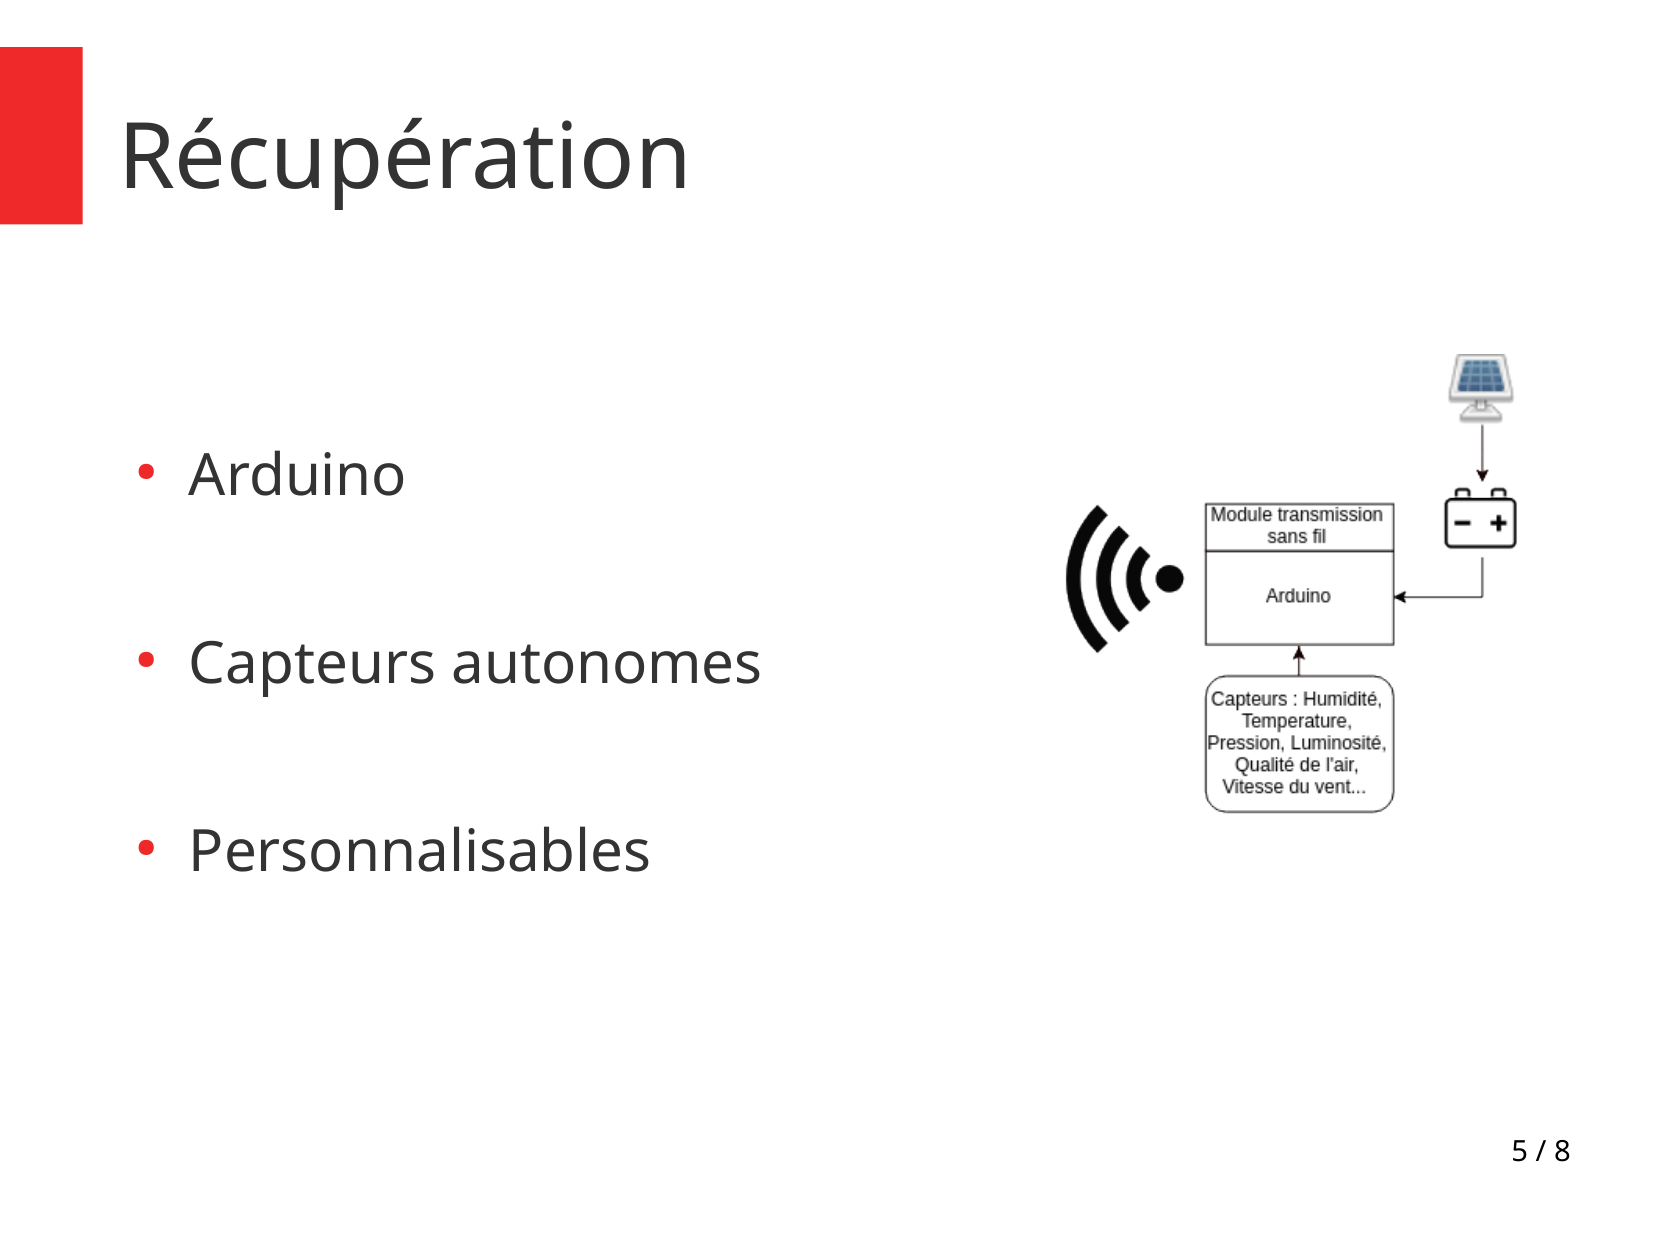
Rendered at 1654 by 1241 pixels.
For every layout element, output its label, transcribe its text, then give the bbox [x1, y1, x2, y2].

list Arduino Capteurs autonomes Personnalisables [118, 354, 1536, 1074]
title Récupération [118, 49, 1571, 257]
picture [1027, 354, 1536, 831]
